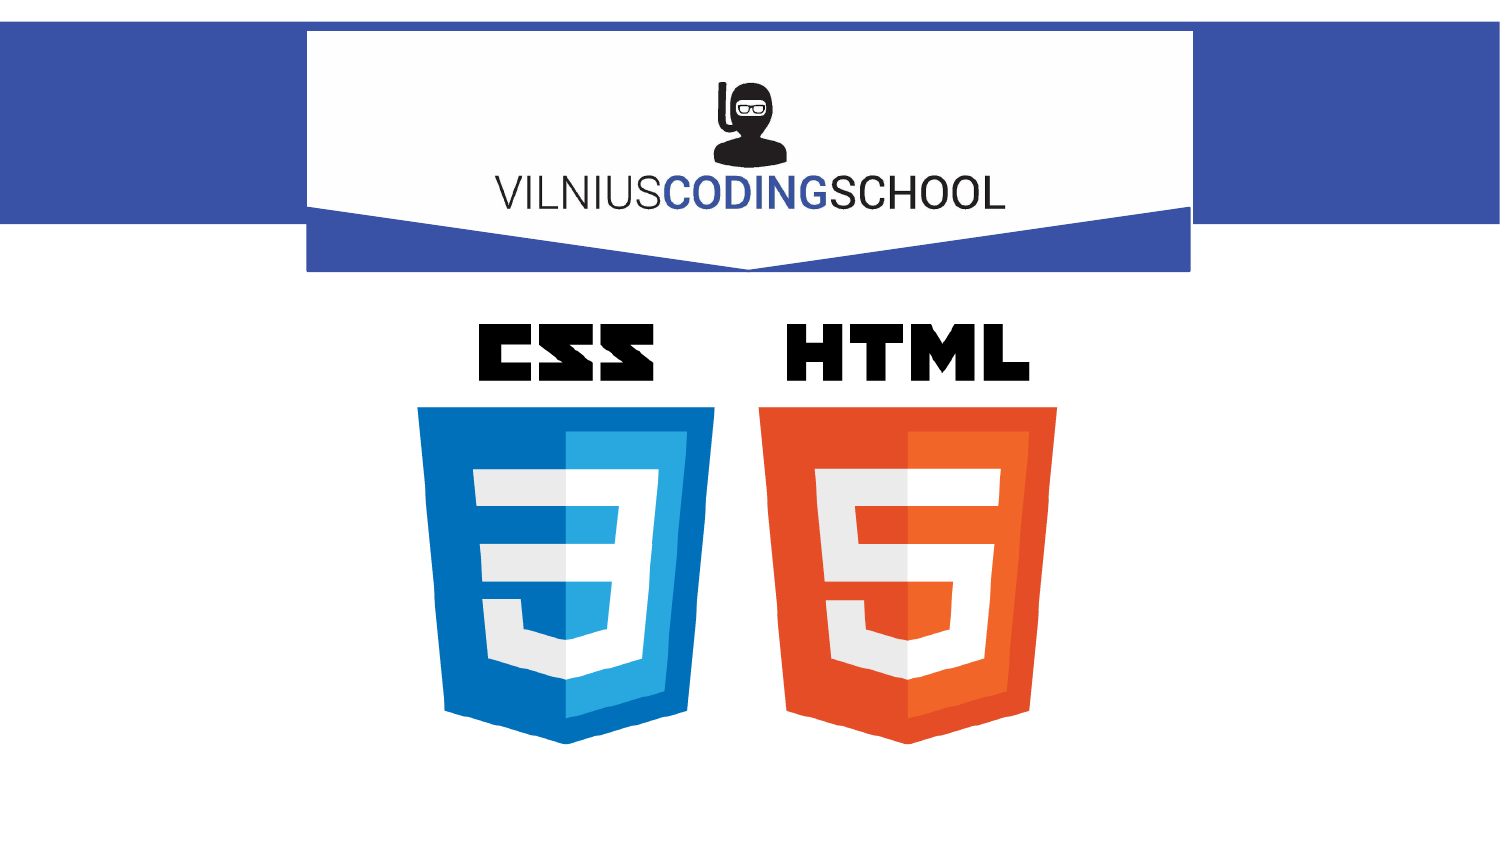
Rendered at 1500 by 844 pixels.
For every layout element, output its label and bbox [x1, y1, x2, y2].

picture [758, 322, 1058, 745]
text_box [307, 207, 1190, 272]
picture [416, 322, 715, 745]
picture [307, 31, 1193, 272]
